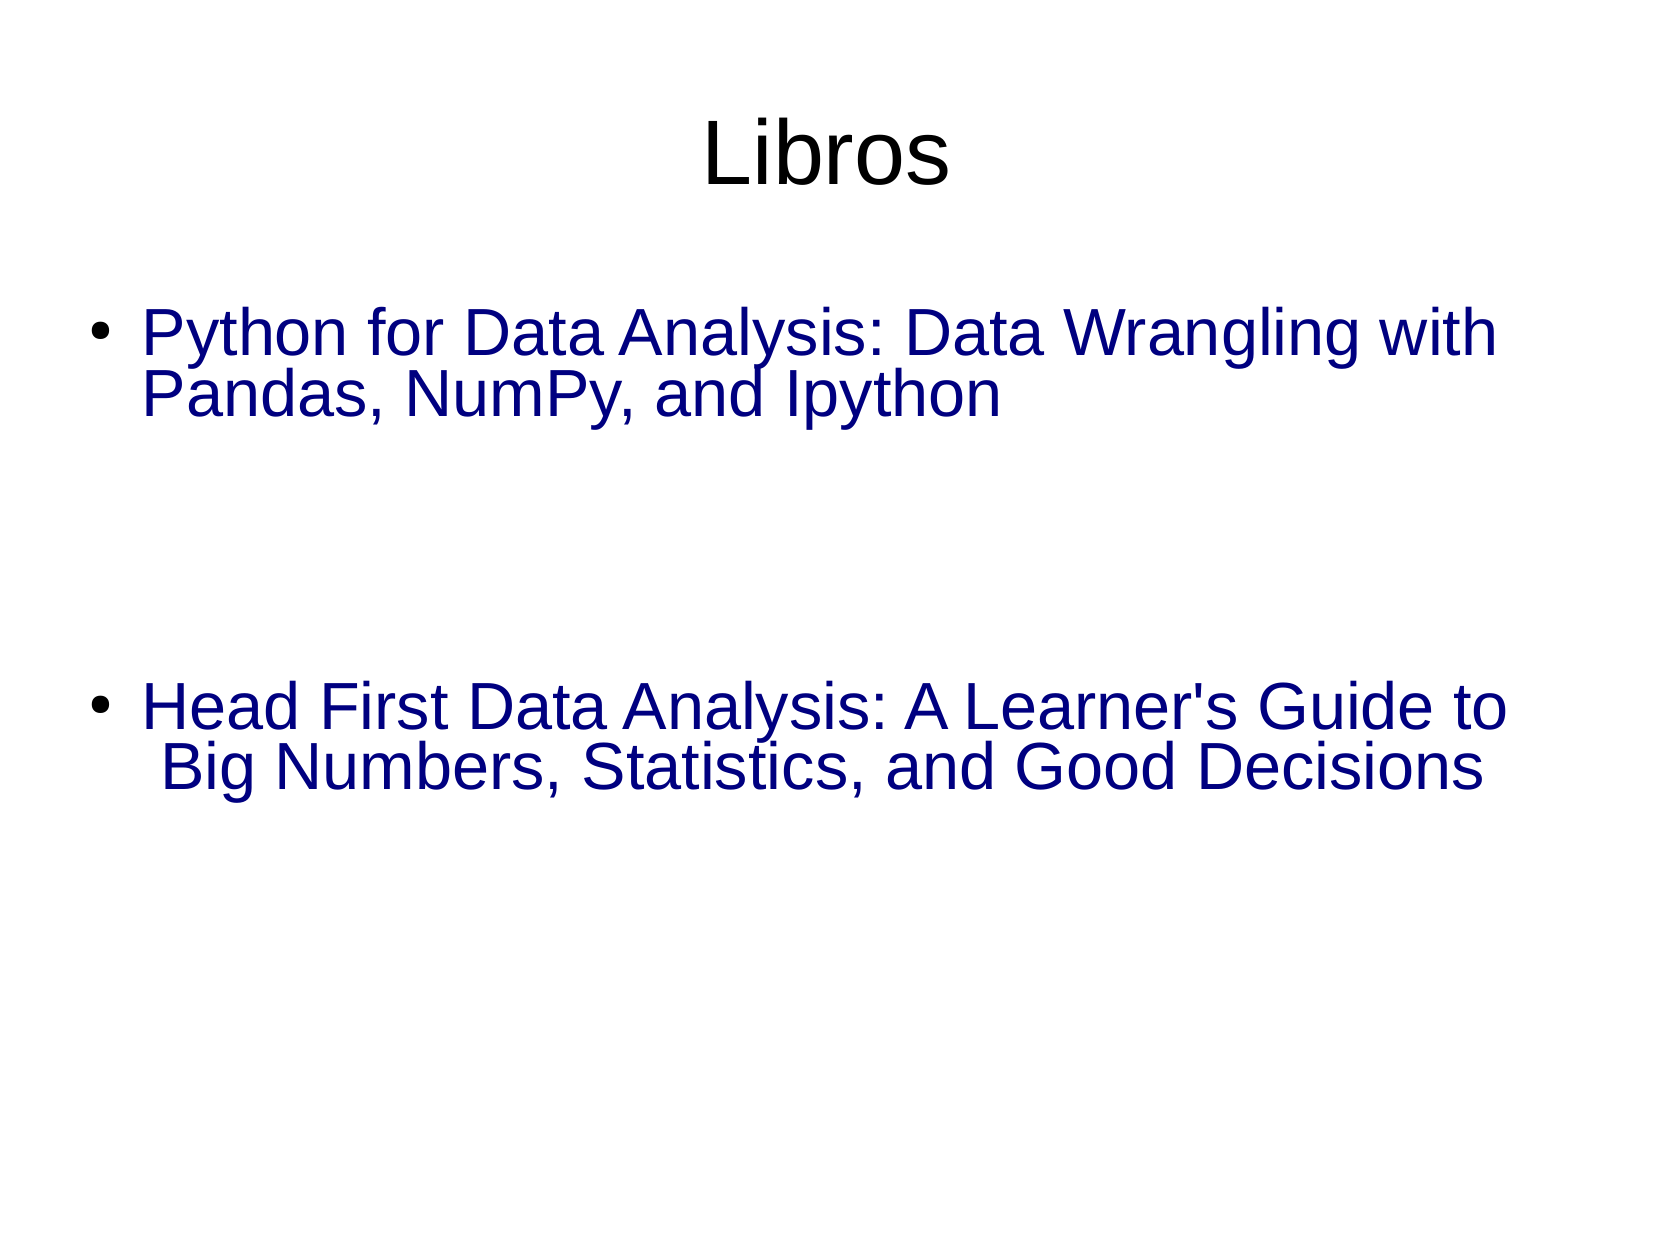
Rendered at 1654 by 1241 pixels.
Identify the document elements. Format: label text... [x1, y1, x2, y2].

list Python for Data Analysis: Data Wrangling with Pandas, NumPy, and Ipython Head First Data Analysis: A Learner's Guide to Big Numbers, Statistics, and Good Decisions [70, 295, 1526, 1015]
title Libros [82, 49, 1571, 257]
